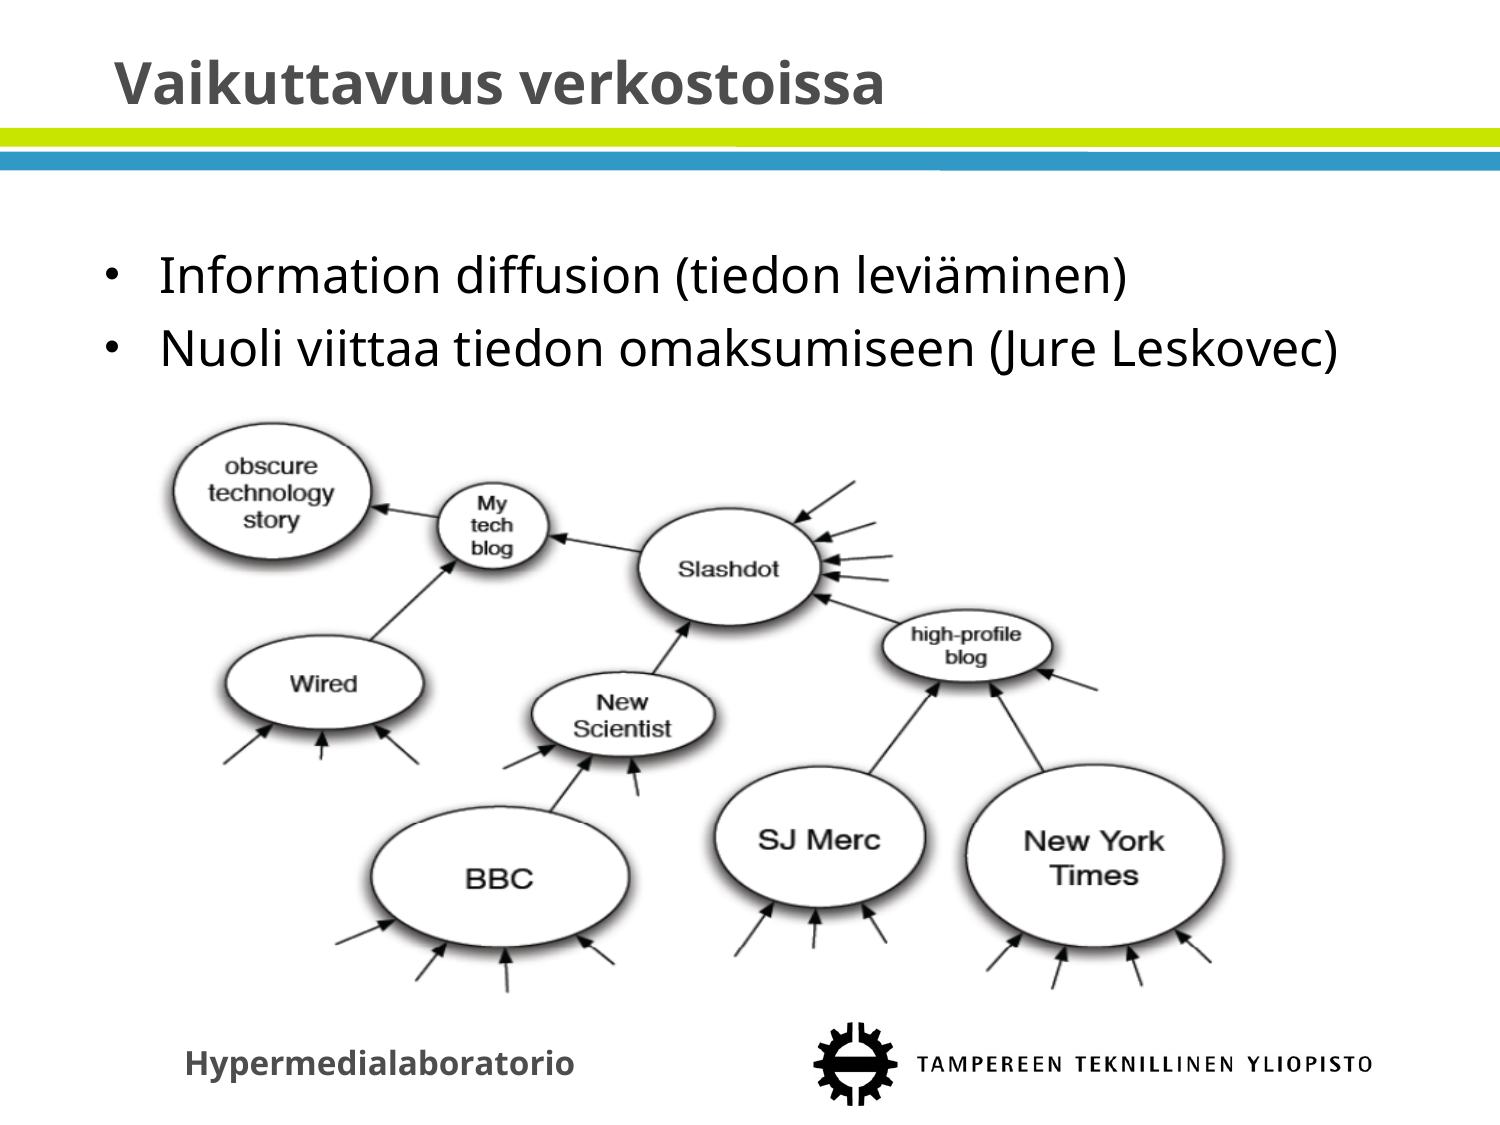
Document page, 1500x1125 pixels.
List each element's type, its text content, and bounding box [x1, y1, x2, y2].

list Information diffusion (tiedon leviäminen) Nuoli viittaa tiedon omaksumiseen (Jure Leskovec) [88, 236, 1388, 923]
picture [147, 413, 1241, 1006]
picture [813, 1022, 1377, 1106]
title Vaikuttavuus verkostoissa [100, 3, 1100, 159]
